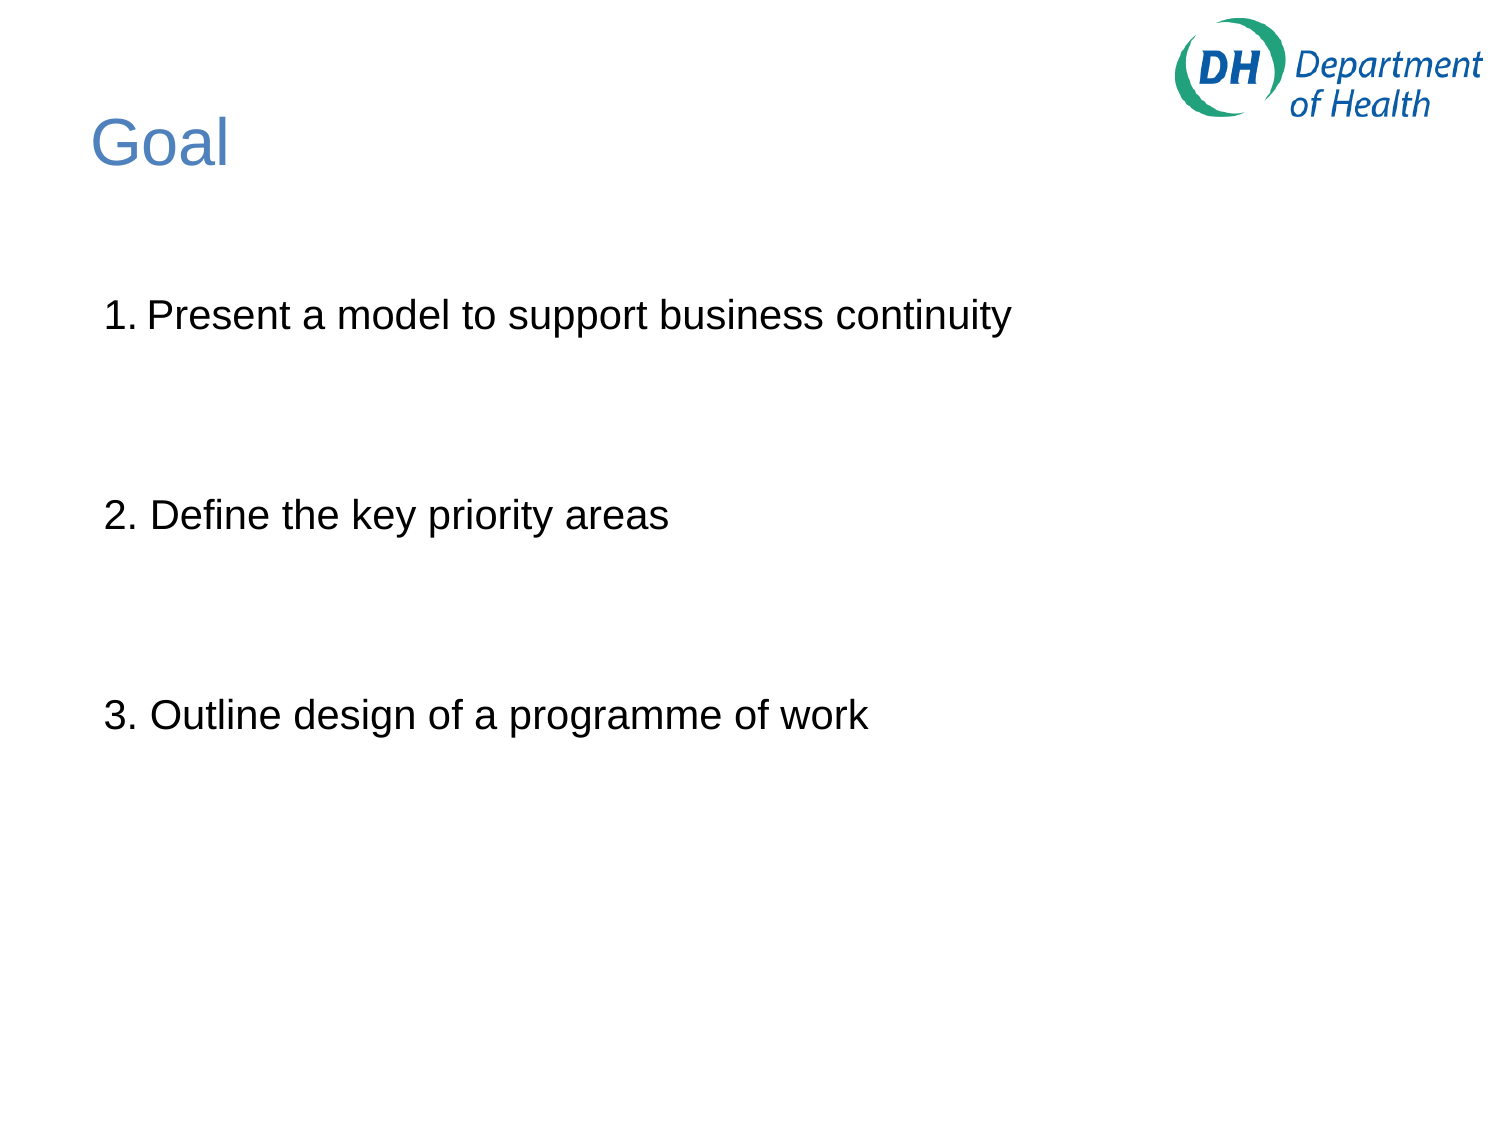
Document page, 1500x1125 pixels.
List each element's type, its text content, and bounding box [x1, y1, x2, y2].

text_box Present a model to support business continuity 2. Define the key priority areas 3. Outline design of a programme of work [88, 255, 1372, 751]
title Goal [75, 45, 1426, 233]
picture [1175, 19, 1483, 117]
